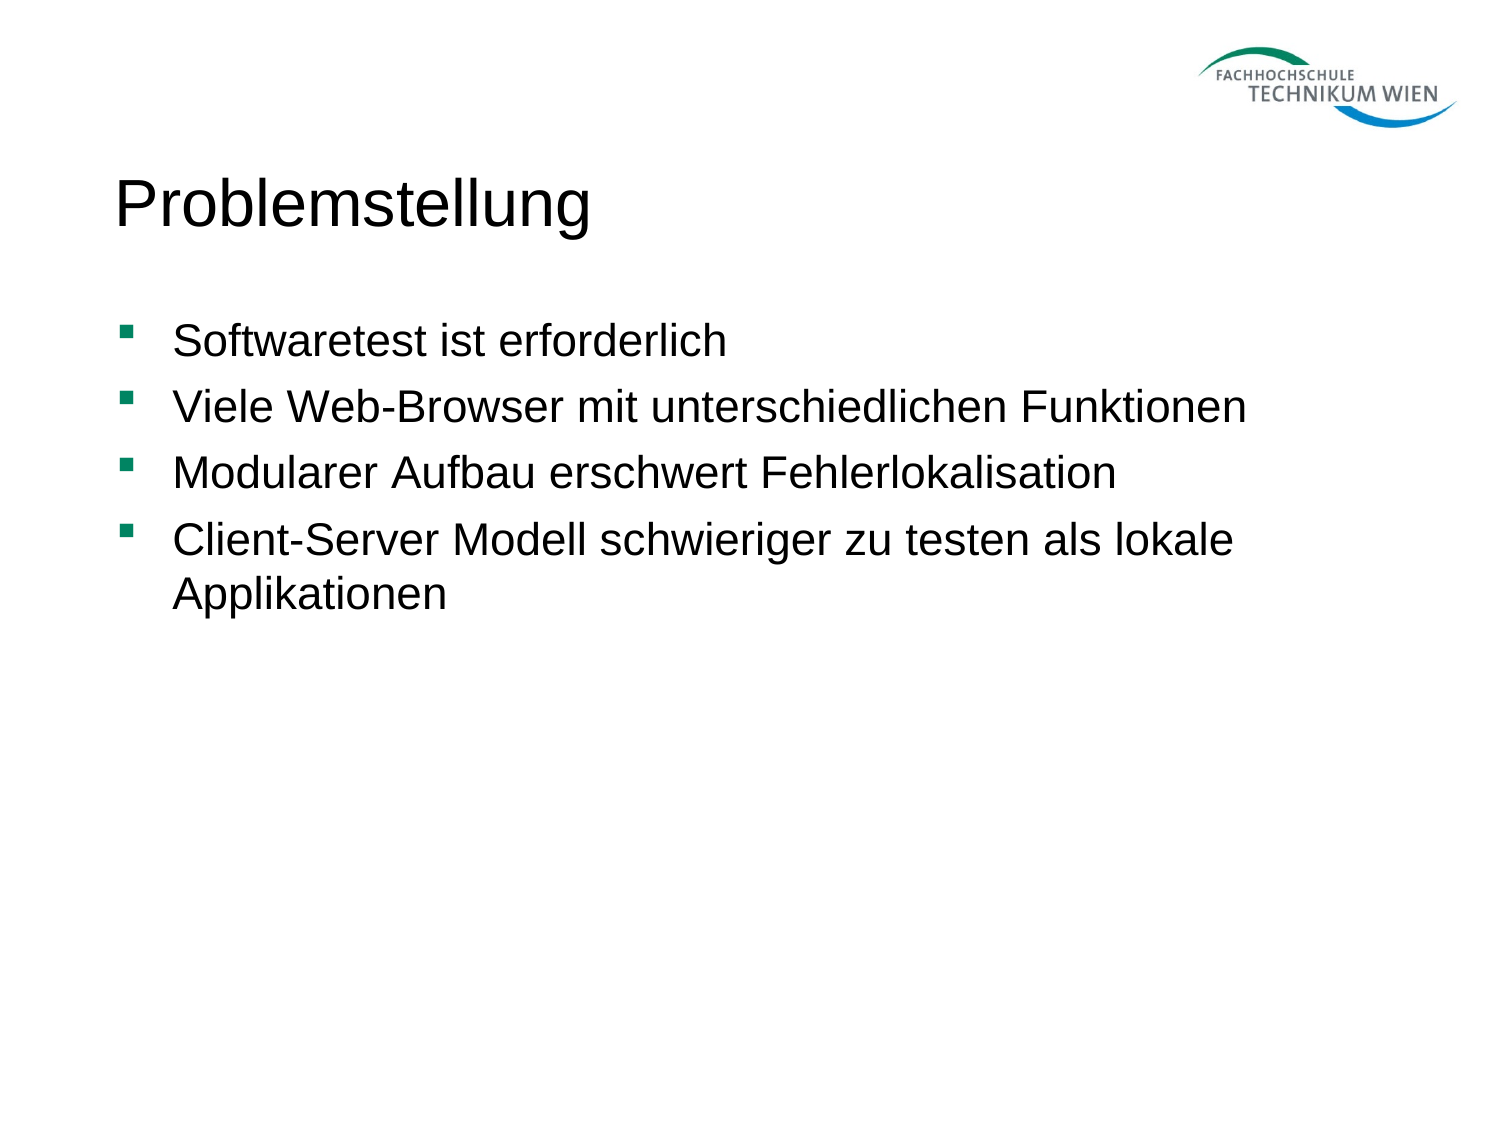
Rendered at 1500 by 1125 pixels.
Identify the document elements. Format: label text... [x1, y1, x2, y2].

picture [8, 0, 1500, 177]
title Problemstellung [100, 148, 1388, 252]
list Softwaretest ist erforderlich Viele Web-Browser mit unterschiedlichen Funktionen Modularer Aufbau erschwert Fehlerlokalisation Client-Server Modell schwieriger zu testen als lokale Applikationen [101, 302, 1389, 956]
